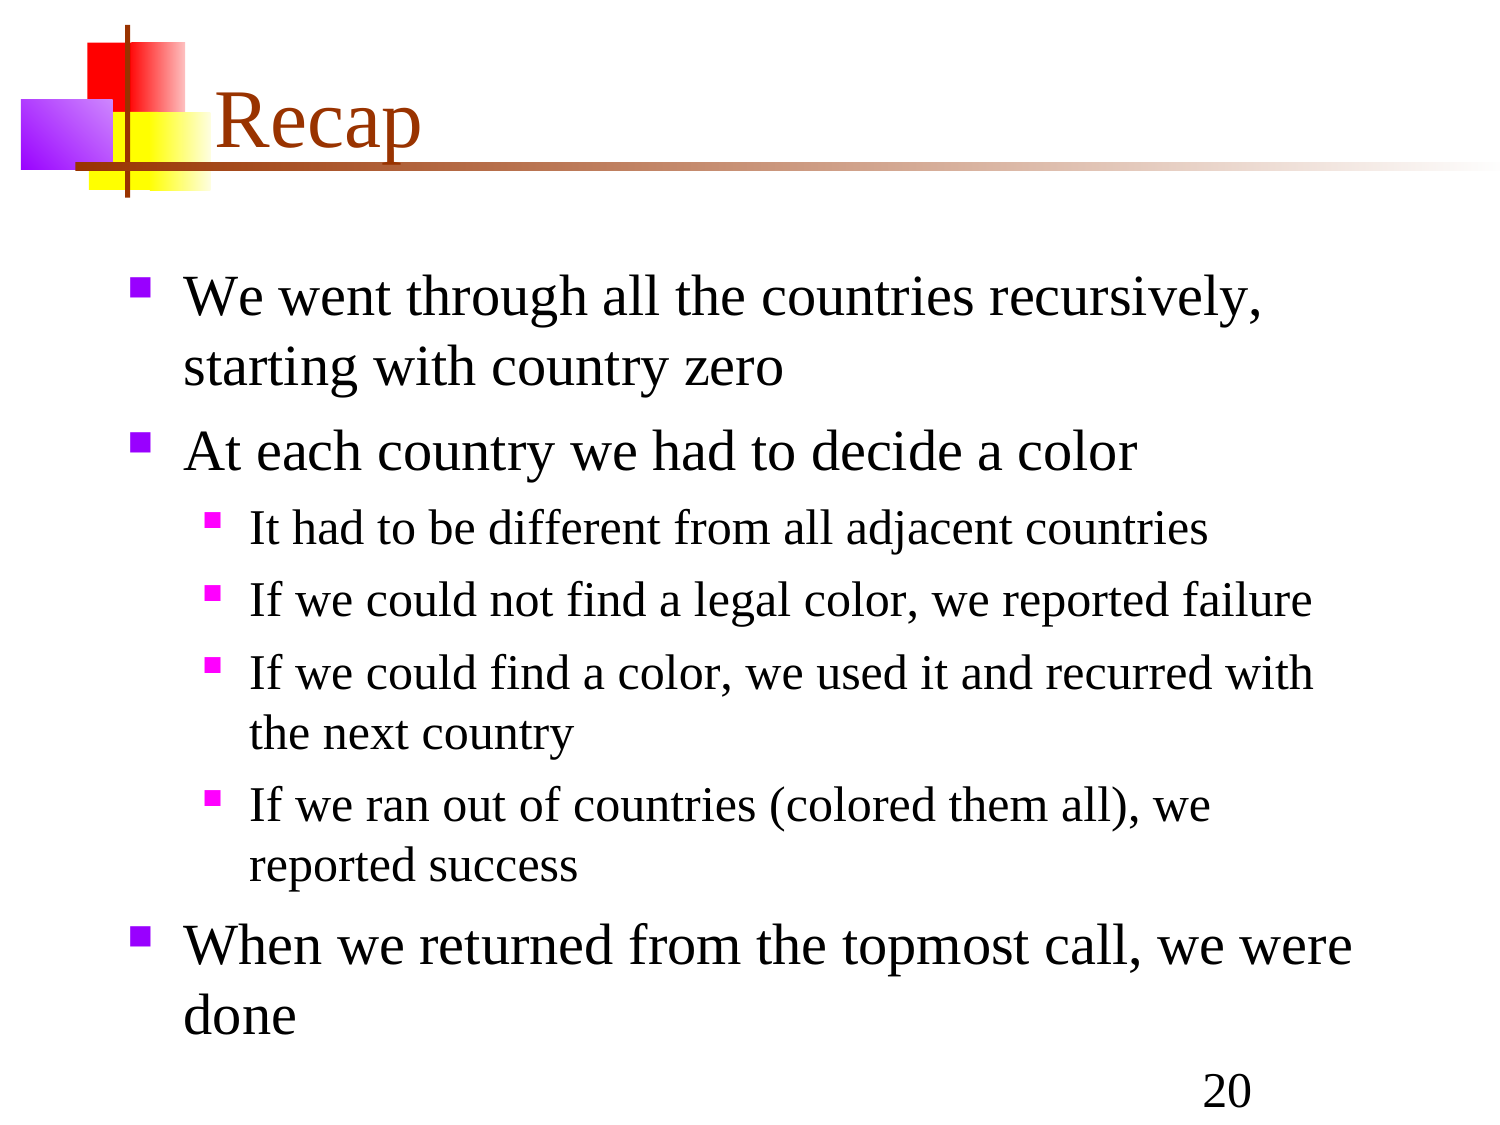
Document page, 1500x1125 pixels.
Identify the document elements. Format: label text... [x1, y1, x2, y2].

title Recap [199, 56, 1479, 173]
list We went through all the countries recursively, starting with country zero At each country we had to decide a color It had to be different from all adjacent countries If we could not find a legal color, we reported failure If we could find a color, we used it and recurred with the next country If we ran out of countries (colored them all), we reported success When we returned from the topmost call, we were done [112, 249, 1388, 1076]
